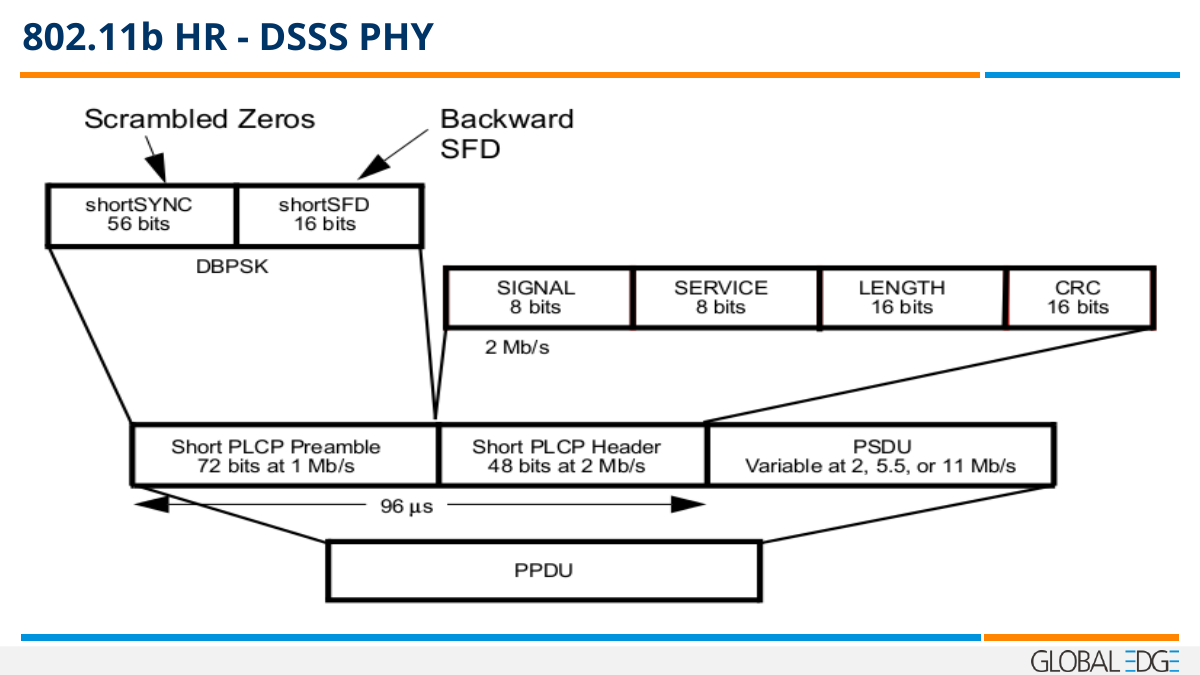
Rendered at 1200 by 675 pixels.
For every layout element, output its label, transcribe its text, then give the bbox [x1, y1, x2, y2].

picture [23, 94, 1170, 615]
picture [1031, 650, 1179, 672]
title 802.11b HR - DSSS PHY [12, 9, 1088, 63]
